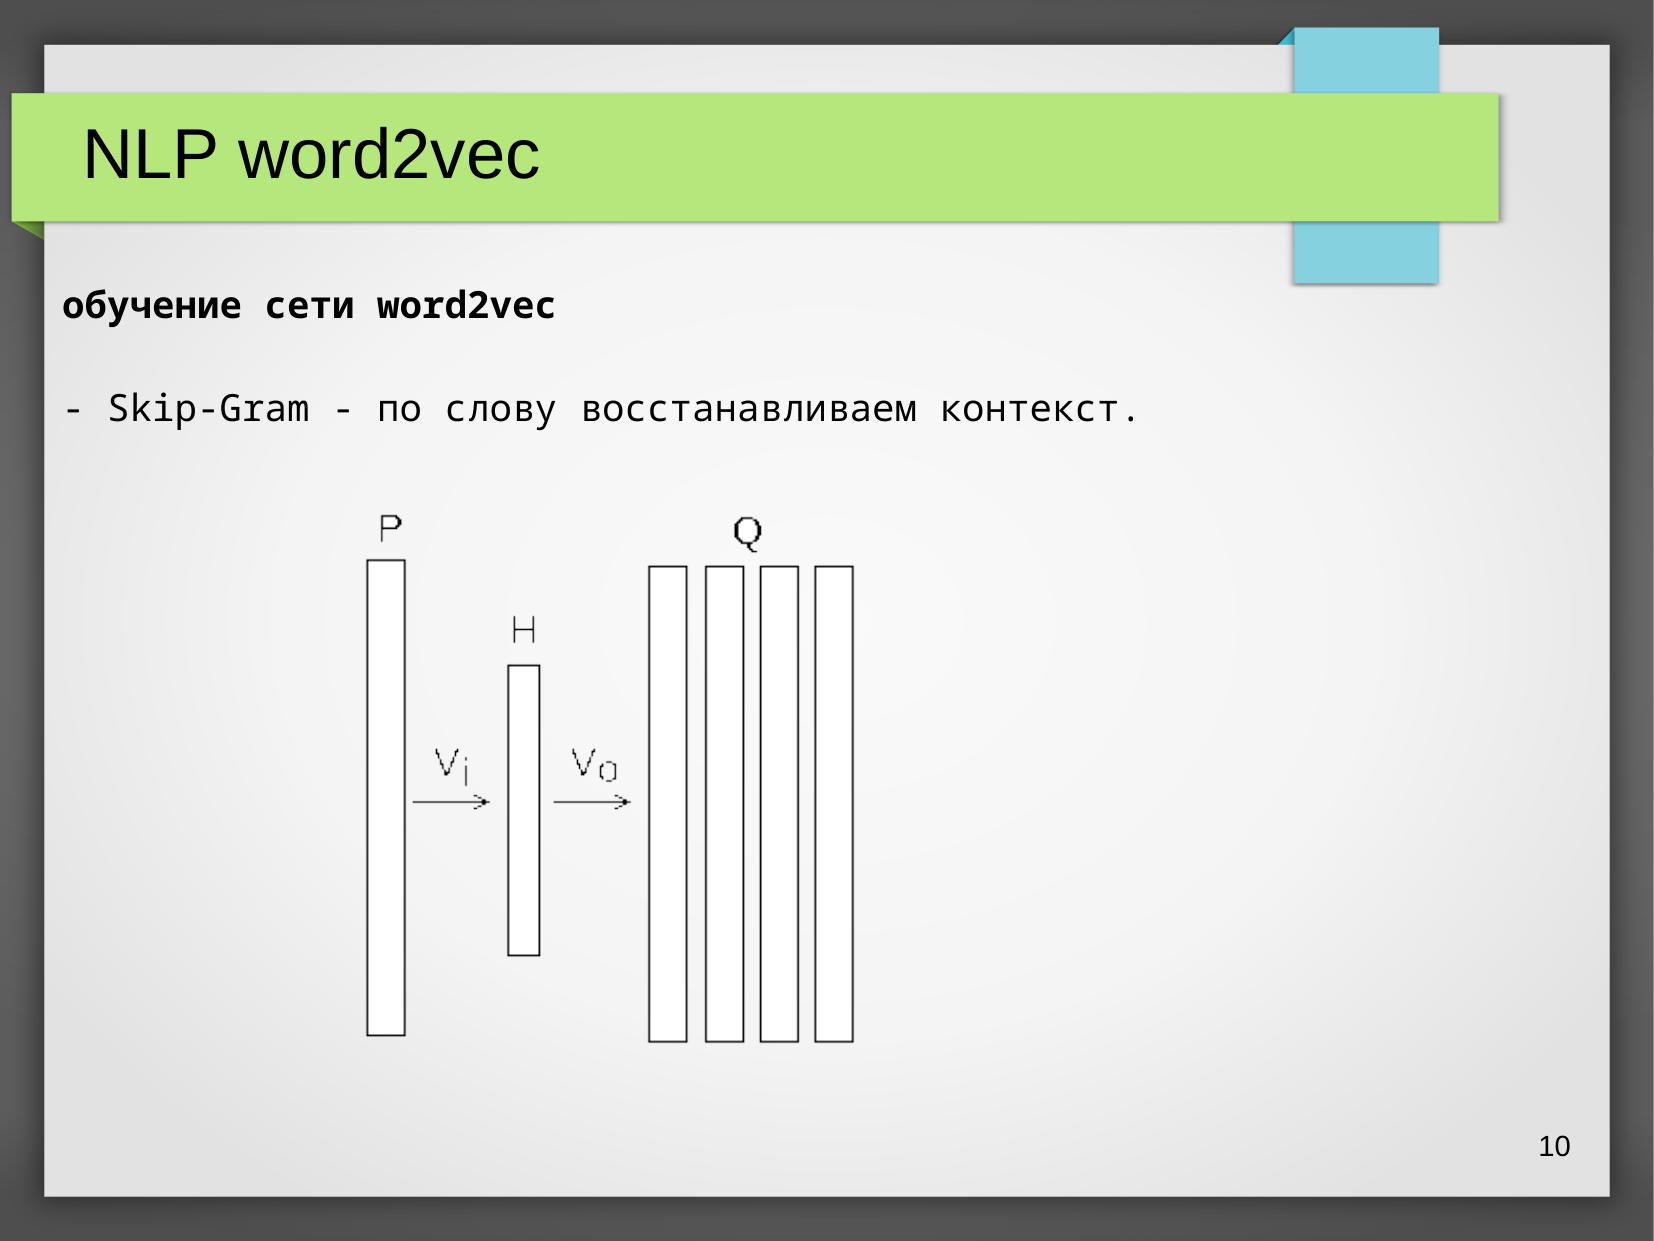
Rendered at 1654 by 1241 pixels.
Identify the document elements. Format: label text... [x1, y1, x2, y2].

title NLP word2vec [82, 113, 1406, 194]
text_box обучение сети word2vec - Skip-Gram - по слову восстанавливаем контекст. [47, 271, 1193, 486]
picture [0, 0, 1654, 1241]
